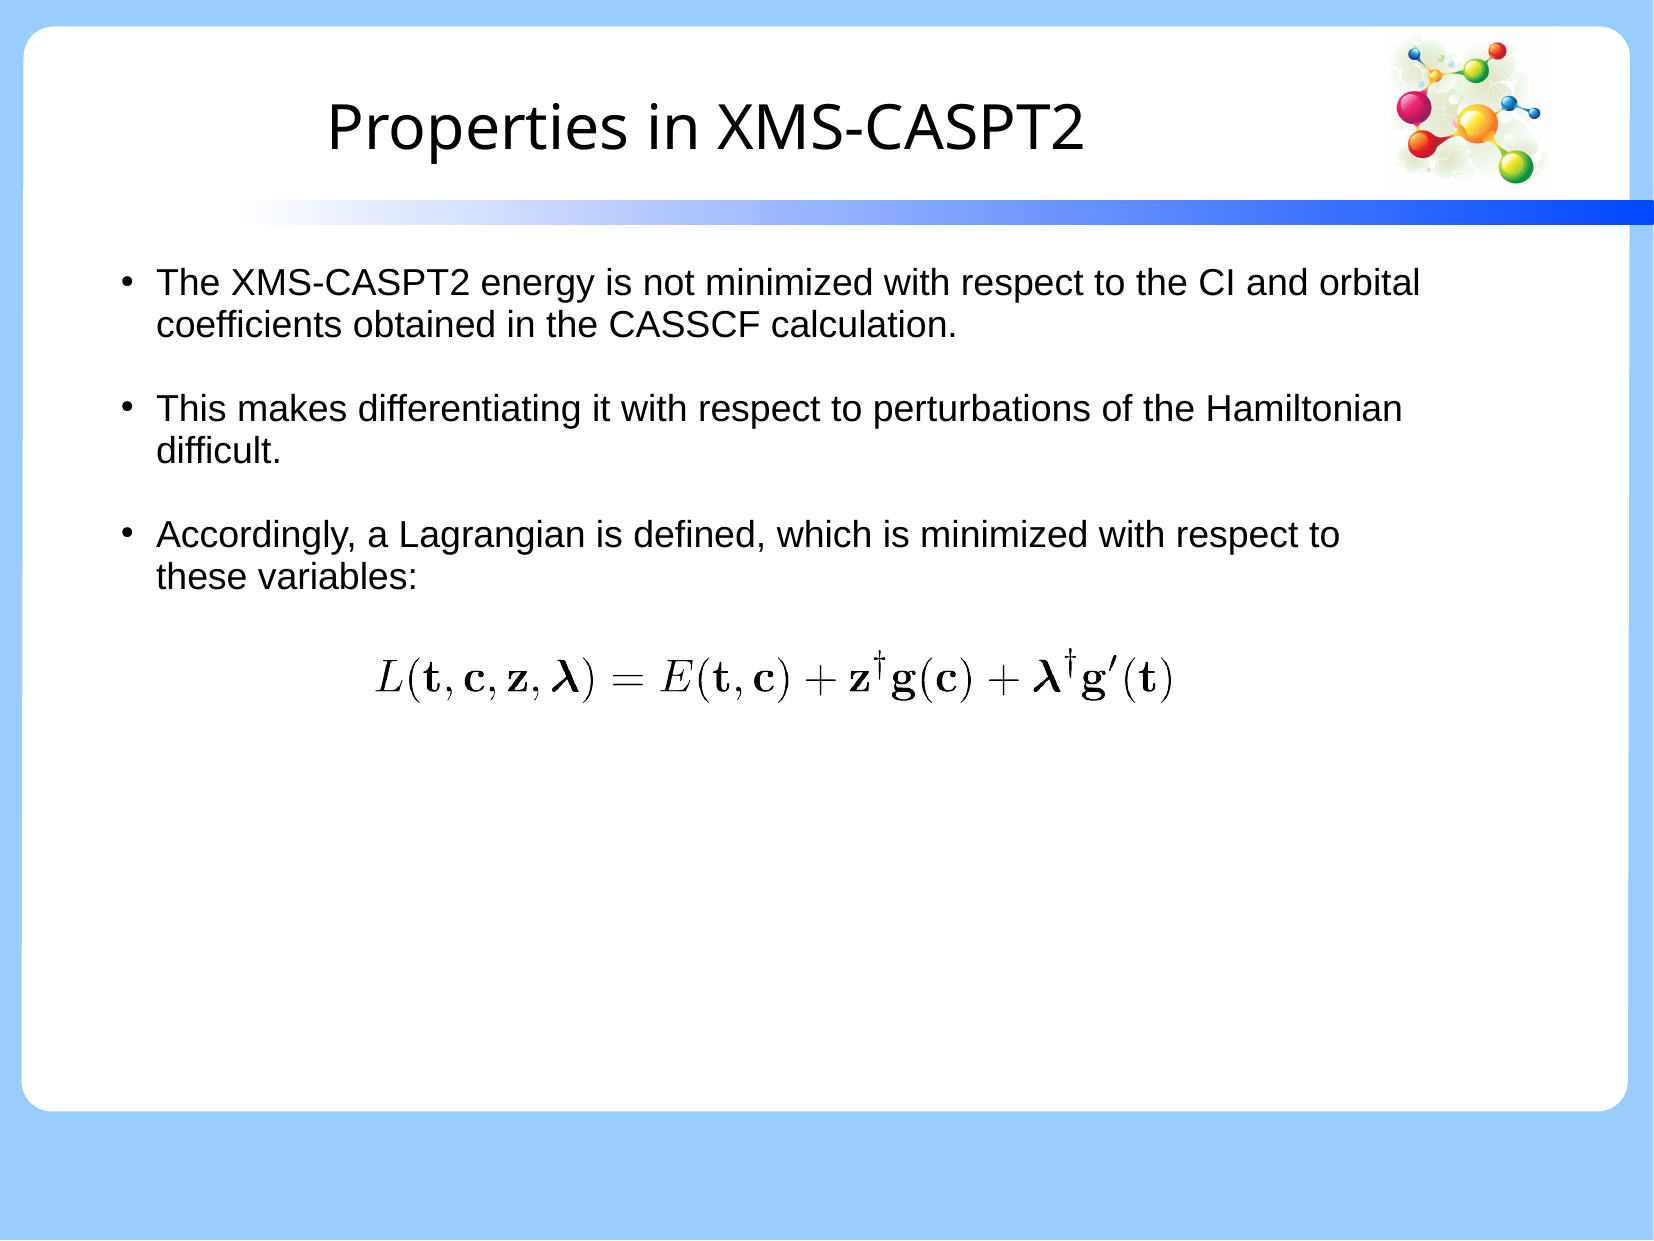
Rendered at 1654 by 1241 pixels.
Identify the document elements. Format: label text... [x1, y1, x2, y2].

table_cell [956, 201, 961, 224]
picture [375, 648, 1171, 703]
picture [1382, 29, 1556, 195]
text_box The XMS-CASPT2 energy is not minimized with respect to the CI and orbital coefficients obtained in the CASSCF calculation. This makes differentiating it with respect to perturbations of the Hamiltonian difficult. Accordingly, a Lagrangian is defined, which is minimized with respect to these variables: [105, 253, 1456, 1235]
table_cell [873, 201, 877, 224]
title Properties in XMS-CASPT2 [82, 49, 1332, 201]
